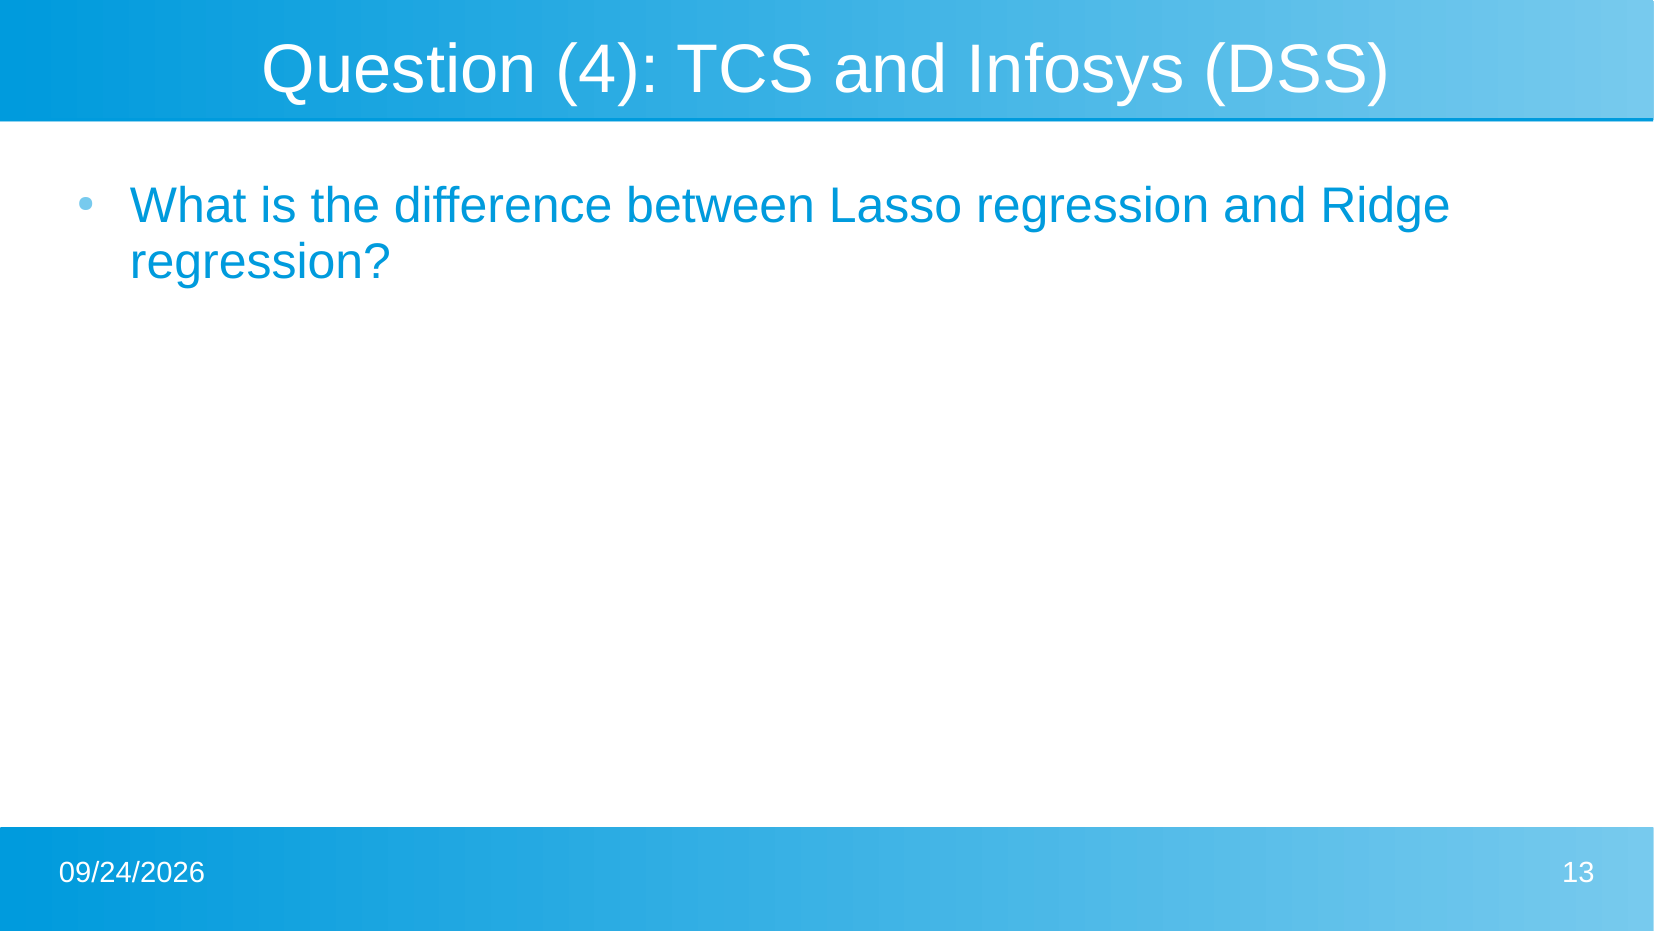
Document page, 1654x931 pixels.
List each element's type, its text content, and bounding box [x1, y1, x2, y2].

title Question (4): TCS and Infosys (DSS) [59, 29, 1595, 108]
list What is the difference between Lasso regression and Ridge regression? [59, 177, 1595, 768]
